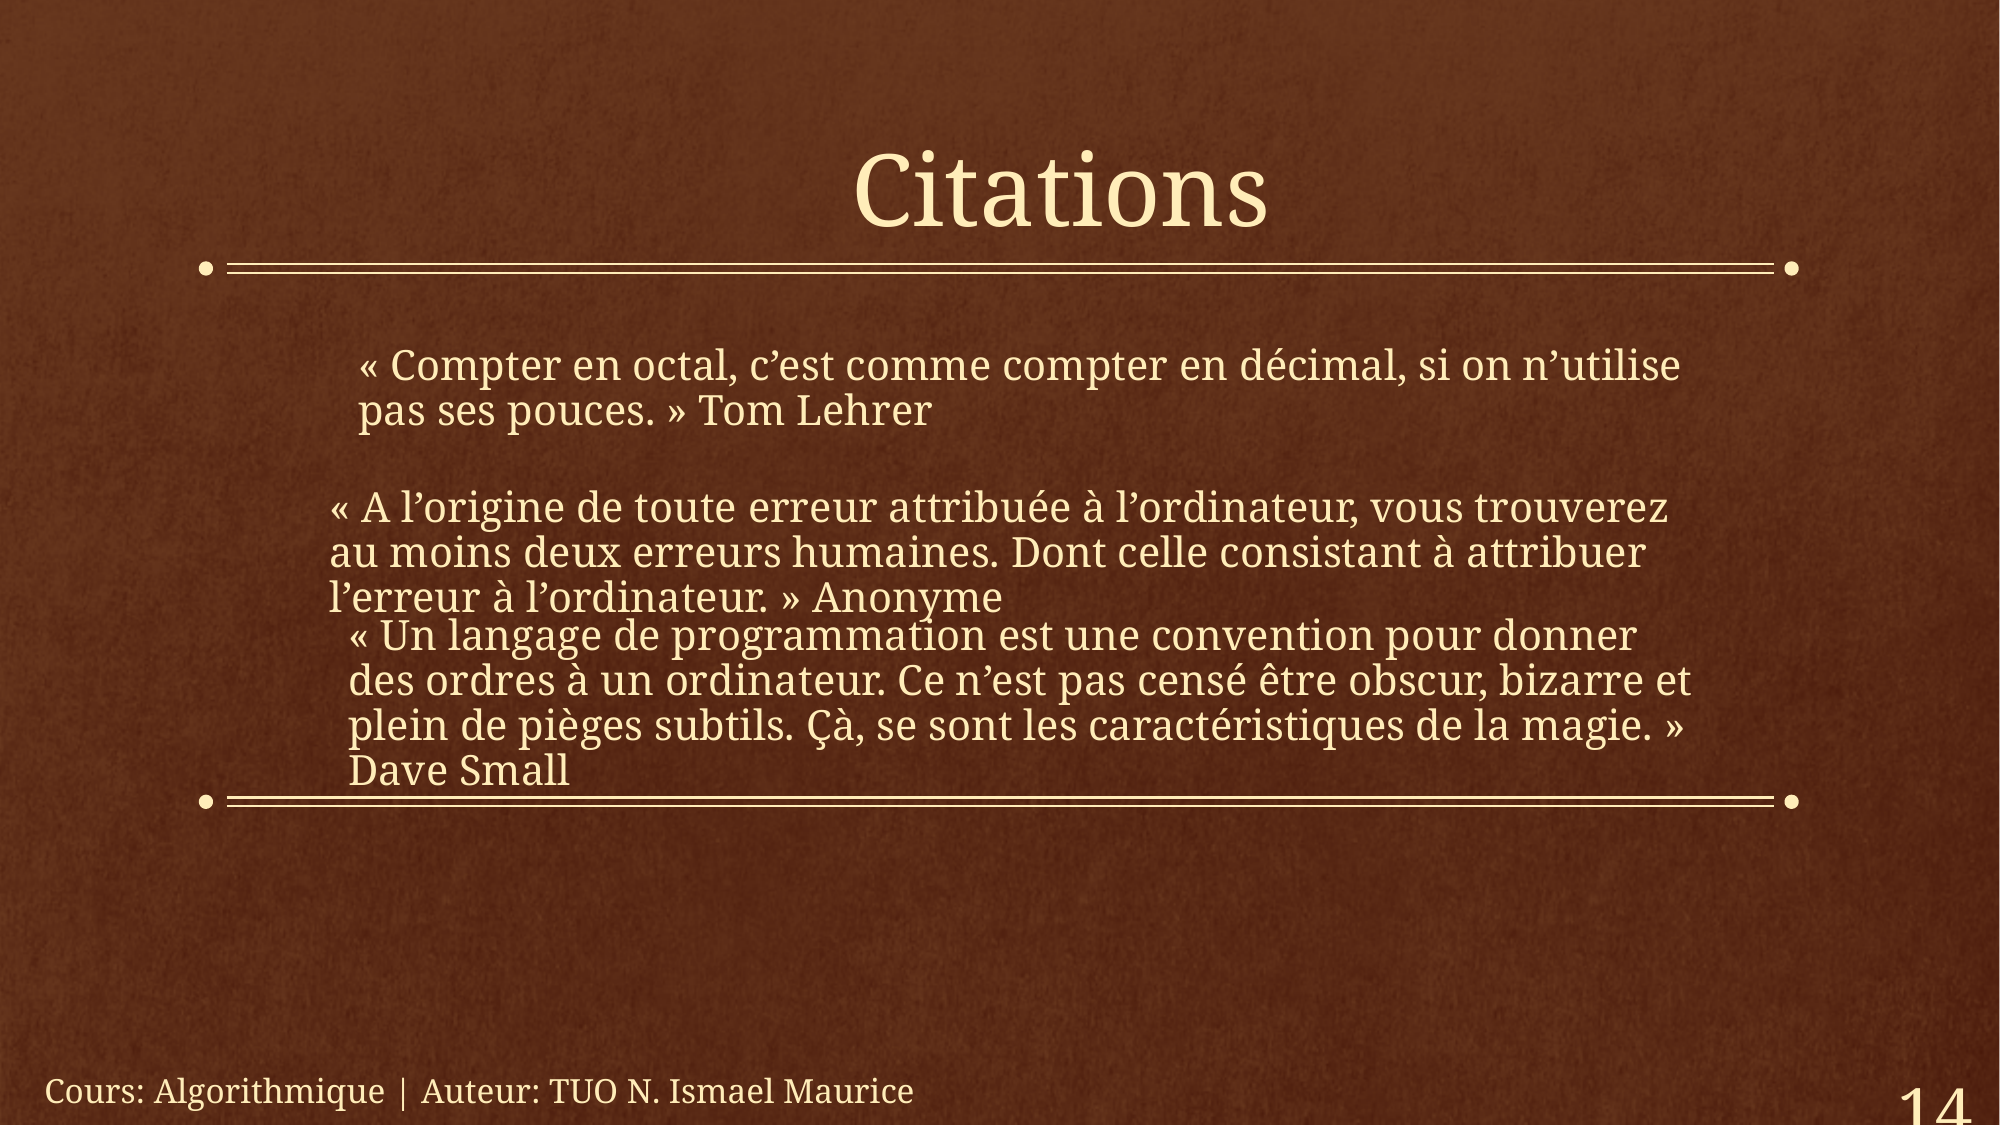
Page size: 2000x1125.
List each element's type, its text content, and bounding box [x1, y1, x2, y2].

text_box [1882, 1062, 2000, 1113]
text_box Cours: Algorithmique | Auteur: TUO N. Ismael Maurice [29, 1062, 1246, 1113]
title « Compter en octal, c’est comme compter en décimal, si on n’utilise pas ses pouces. » Tom Lehrer [330, 320, 1711, 443]
text_box « A l’origine de toute erreur attribuée à l’ordinateur, vous trouverez au moins deux erreurs humaines. Dont celle consistant à attribuer l’erreur à l’ordinateur. » Anonyme [309, 479, 1690, 601]
text_box Citations [287, 0, 1836, 256]
text_box « Un langage de programmation est une convention pour donner des ordres à un ordinateur. Ce n’est pas censé être obscur, bizarre et plein de pièges subtils. Çà, se sont les caractéristiques de la magie. » Dave Small [330, 606, 1711, 760]
